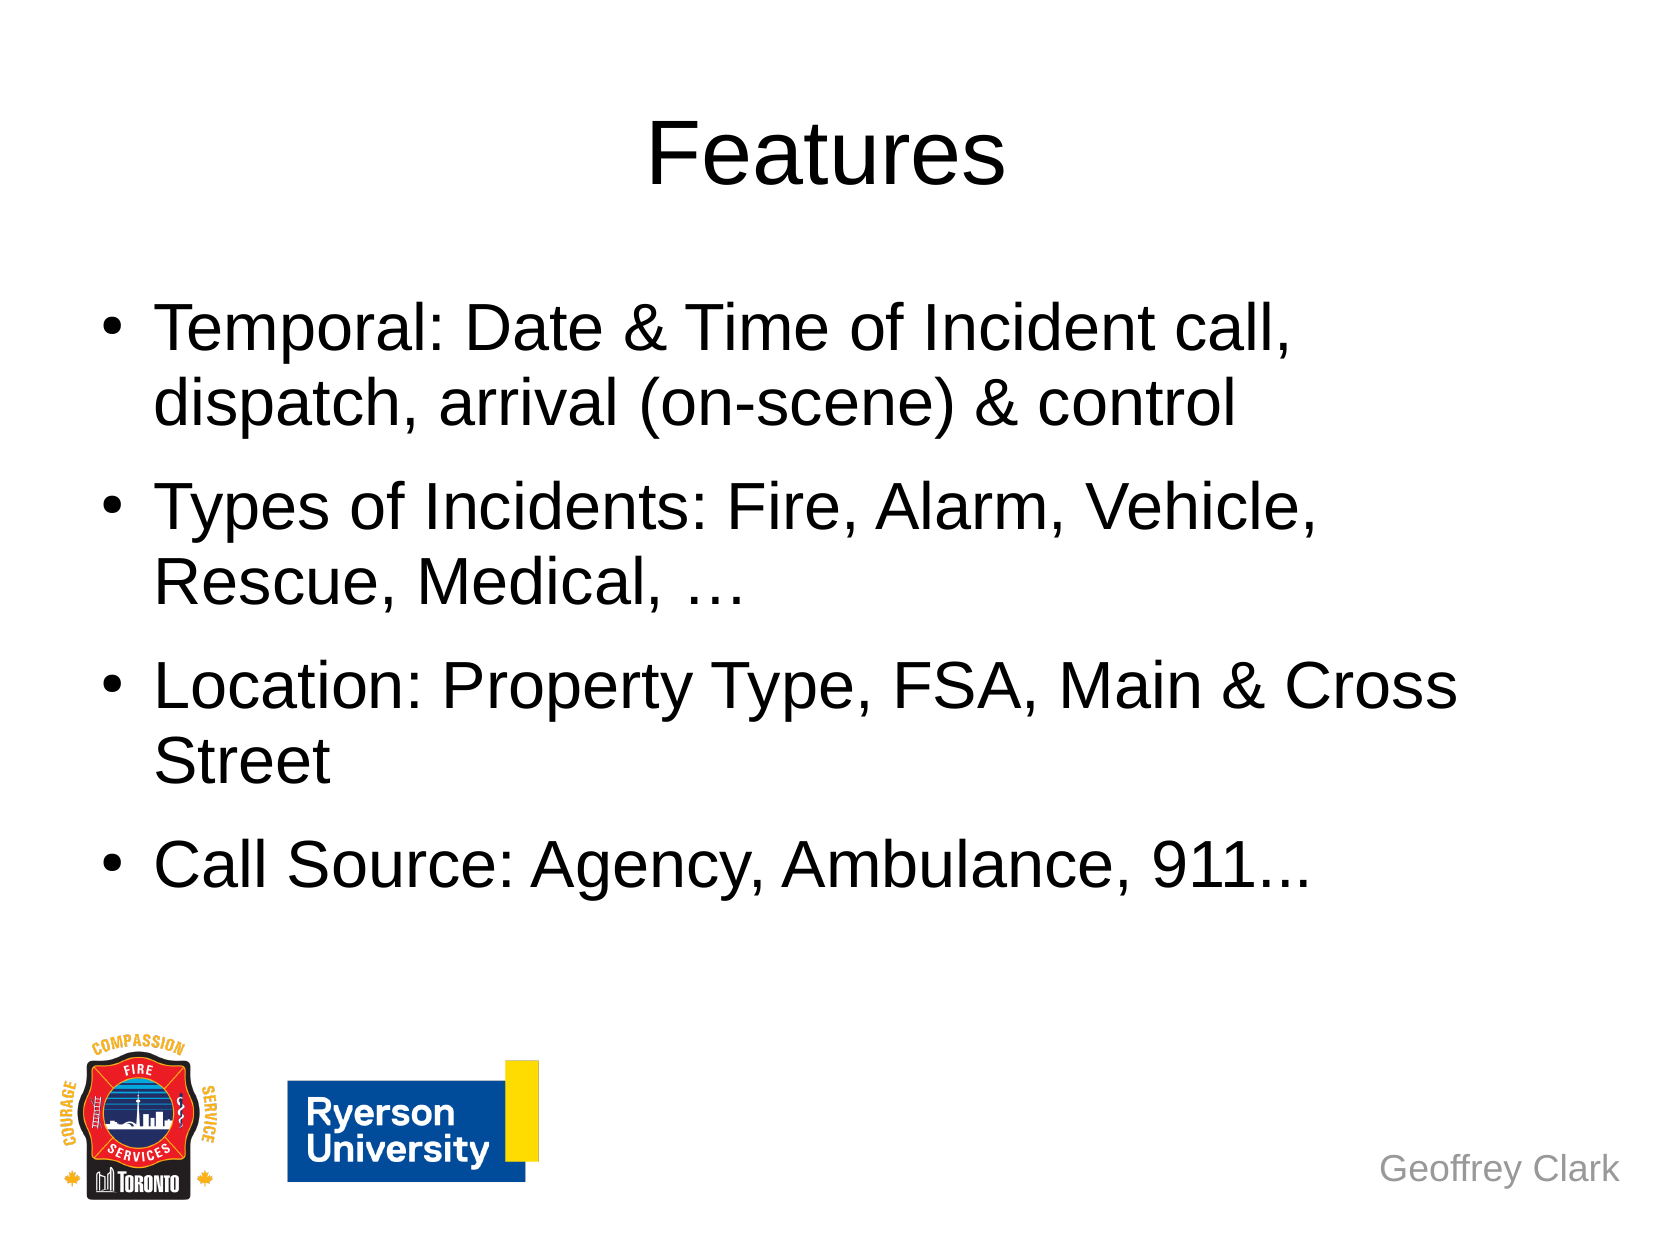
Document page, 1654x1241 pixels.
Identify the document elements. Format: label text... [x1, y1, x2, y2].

picture [254, 1027, 571, 1216]
text_box Geoffrey Clark [1364, 1140, 1636, 1197]
list Temporal: Date & Time of Incident call, dispatch, arrival (on-scene) & control Types of Incidents: Fire, Alarm, Vehicle, Rescue, Medical, … Location: Property Type, FSA, Main & Cross Street Call Source: Agency, Ambulance, 911... [82, 290, 1571, 1010]
picture [60, 1034, 217, 1200]
title Features [82, 49, 1571, 257]
